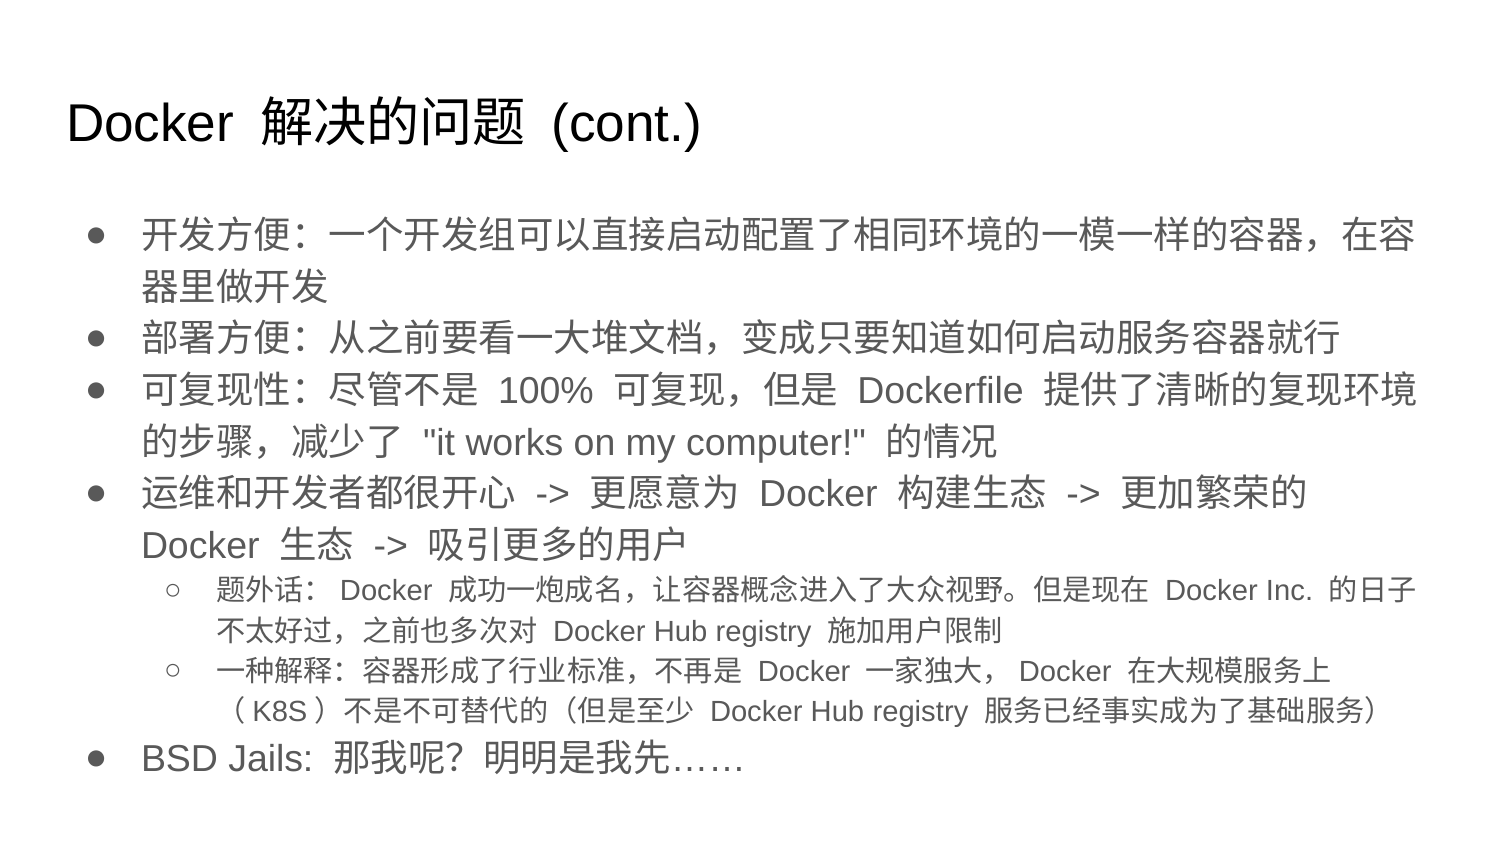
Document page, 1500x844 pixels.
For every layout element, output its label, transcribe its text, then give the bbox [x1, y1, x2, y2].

list 开发方便：一个开发组可以直接启动配置了相同环境的一模一样的容器，在容器里做开发 部署方便：从之前要看一大堆文档，变成只要知道如何启动服务容器就行 可复现性：尽管不是 100% 可复现，但是 Dockerfile 提供了清晰的复现环境的步骤，减少了 "it works on my computer!" 的情况 运维和开发者都很开心 -> 更愿意为 Docker 构建生态 -> 更加繁荣的 Docker 生态 -> 吸引更多的用户 题外话：Docker 成功一炮成名，让容器概念进入了大众视野。但是现在 Docker Inc. 的日子不太好过，之前也多次对 Docker Hub registry 施加用户限制 一种解释：容器形成了行业标准，不再是 Docker 一家独大，Docker 在大规模服务上（K8S）不是不可替代的（但是至少 Docker Hub registry 服务已经事实成为了基础服务） BSD Jails: 那我呢？明明是我先…… [51, 189, 1449, 806]
title Docker 解决的问题 (cont.) [51, 72, 1449, 167]
